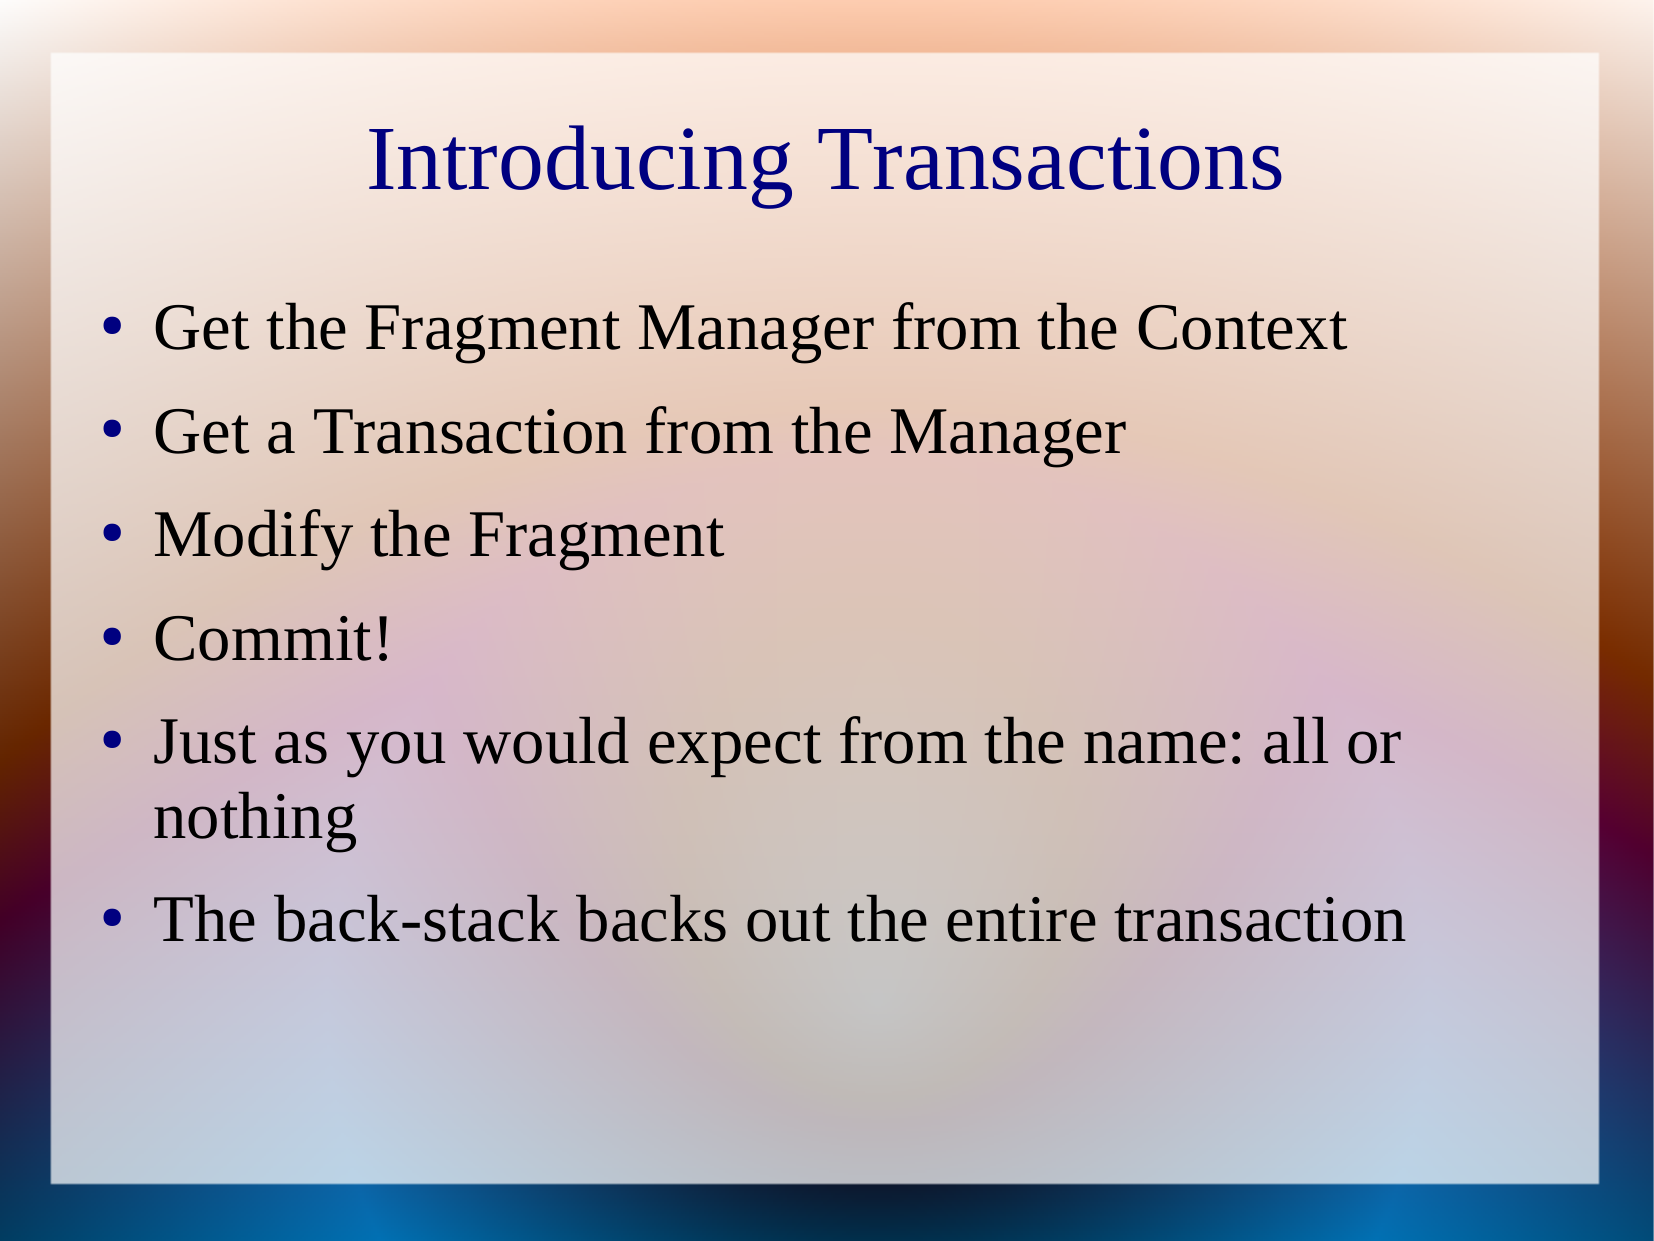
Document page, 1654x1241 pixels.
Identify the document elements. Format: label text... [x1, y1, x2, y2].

picture [0, 0, 1654, 1241]
title Introducing Transactions [82, 55, 1571, 263]
list Get the Fragment Manager from the Context Get a Transaction from the Manager Modify the Fragment Commit! Just as you would expect from the name: all or nothing The back-stack backs out the entire transaction [82, 290, 1571, 1109]
